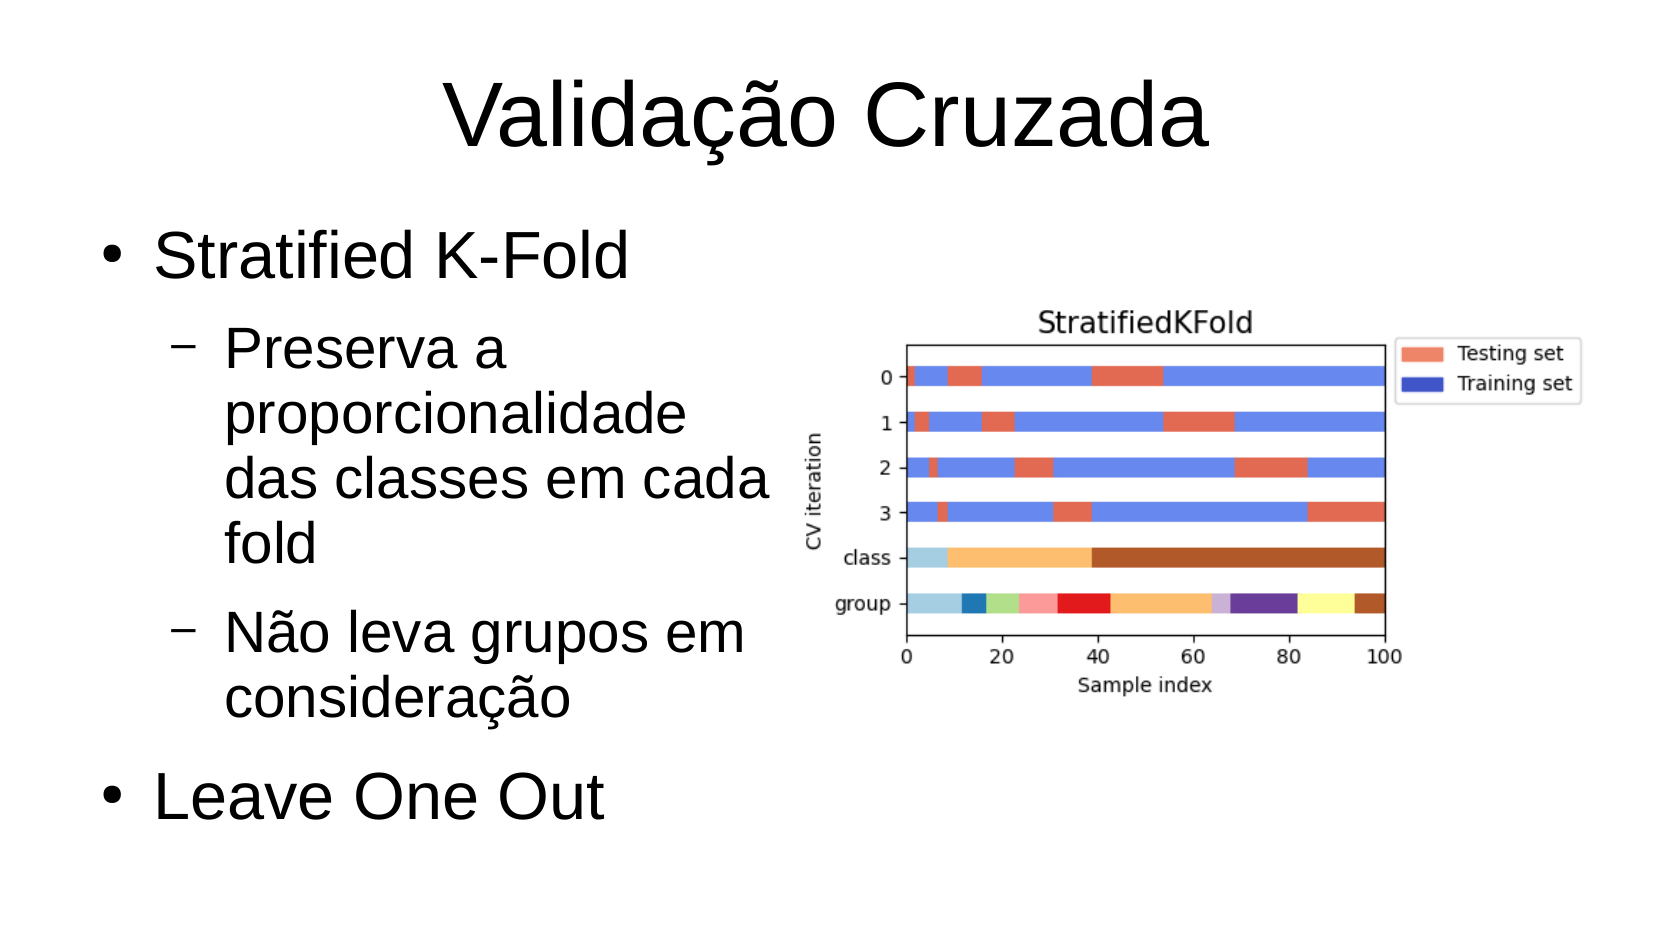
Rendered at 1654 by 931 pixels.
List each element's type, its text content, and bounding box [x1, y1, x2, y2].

list Stratified K-Fold Preserva a proporcionalidade das classes em cada fold Não leva grupos em consideração Leave One Out [82, 217, 798, 857]
picture [785, 289, 1642, 718]
title Validação Cruzada [82, 37, 1571, 193]
